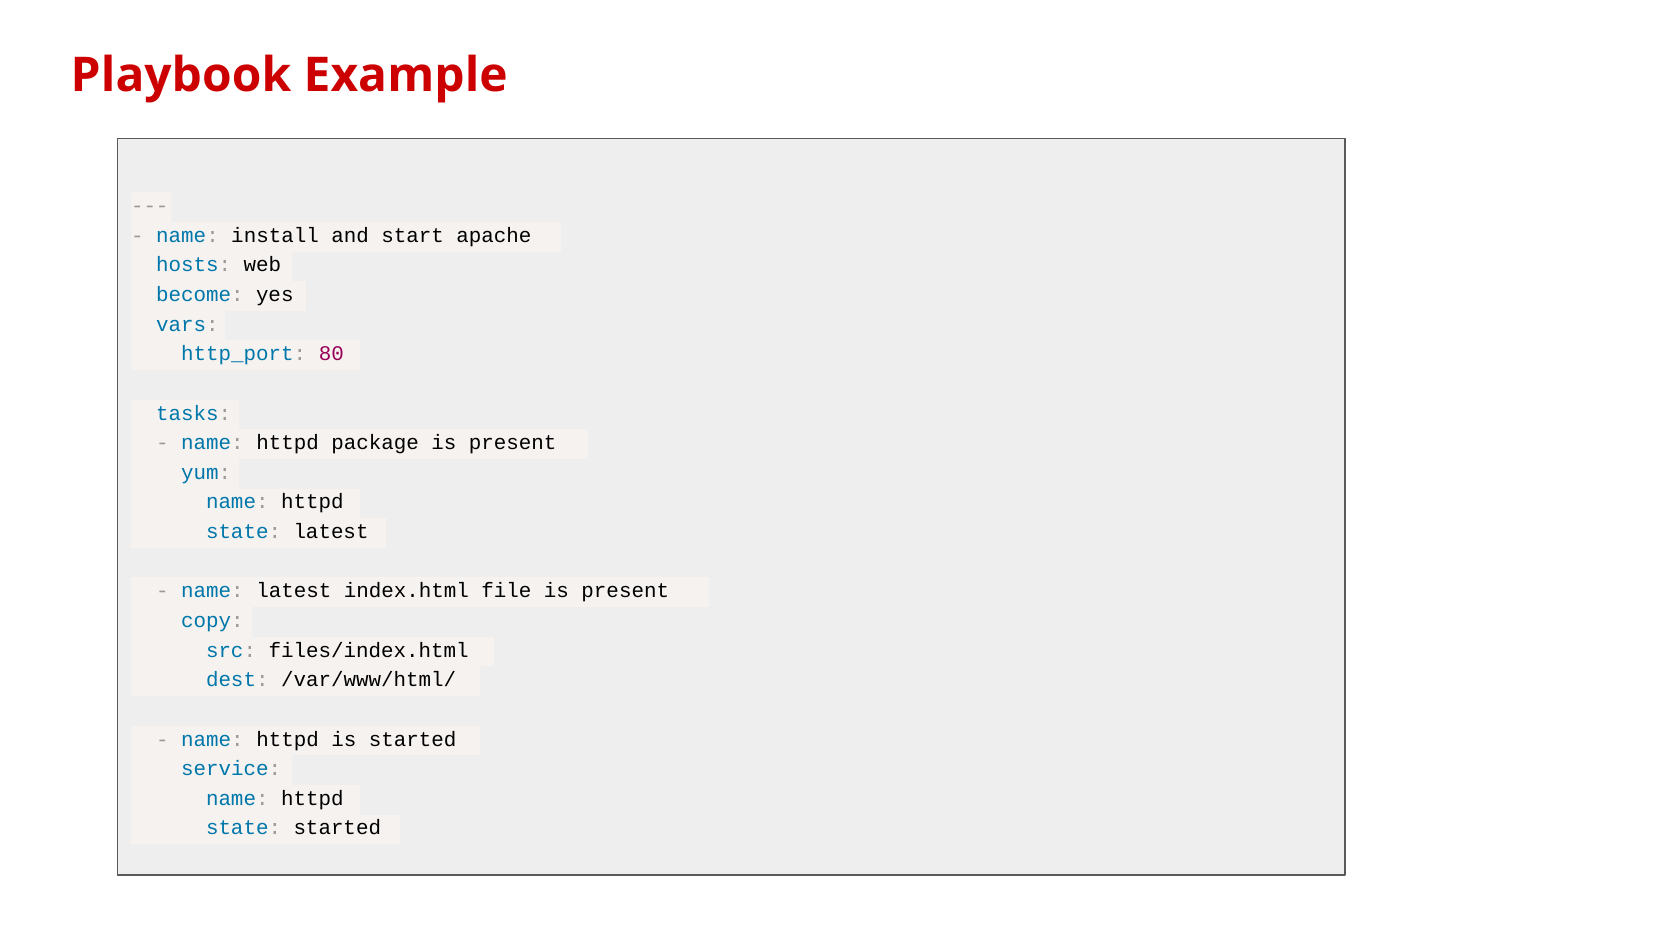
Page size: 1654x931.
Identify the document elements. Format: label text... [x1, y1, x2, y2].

text_box --- [131, 195, 173, 224]
text_box [55, 30, 1344, 875]
text_box state: latest [131, 521, 394, 550]
text_box copy: [131, 610, 256, 639]
text_box vars: [131, 313, 228, 342]
text_box src: files/index.html [131, 639, 504, 668]
text_box - name: httpd is started [131, 728, 490, 757]
text_box dest: /var/www/html/ [131, 669, 490, 698]
text_box become: yes [131, 284, 311, 313]
text_box name: httpd [131, 491, 366, 520]
text_box service: [131, 758, 297, 787]
text_box hosts: web [131, 254, 297, 283]
text_box state: started [131, 817, 407, 846]
text_box - name: latest index.html file is present [131, 580, 724, 609]
text_box tasks: [131, 402, 242, 431]
text_box http_port: 80 [131, 343, 366, 372]
text_box yum: [131, 462, 242, 491]
text_box - name: httpd package is present [131, 432, 600, 461]
text_box name: httpd [131, 788, 366, 817]
text_box - name: install and start apache [131, 225, 573, 253]
text_box Playbook Example [70, 40, 554, 118]
